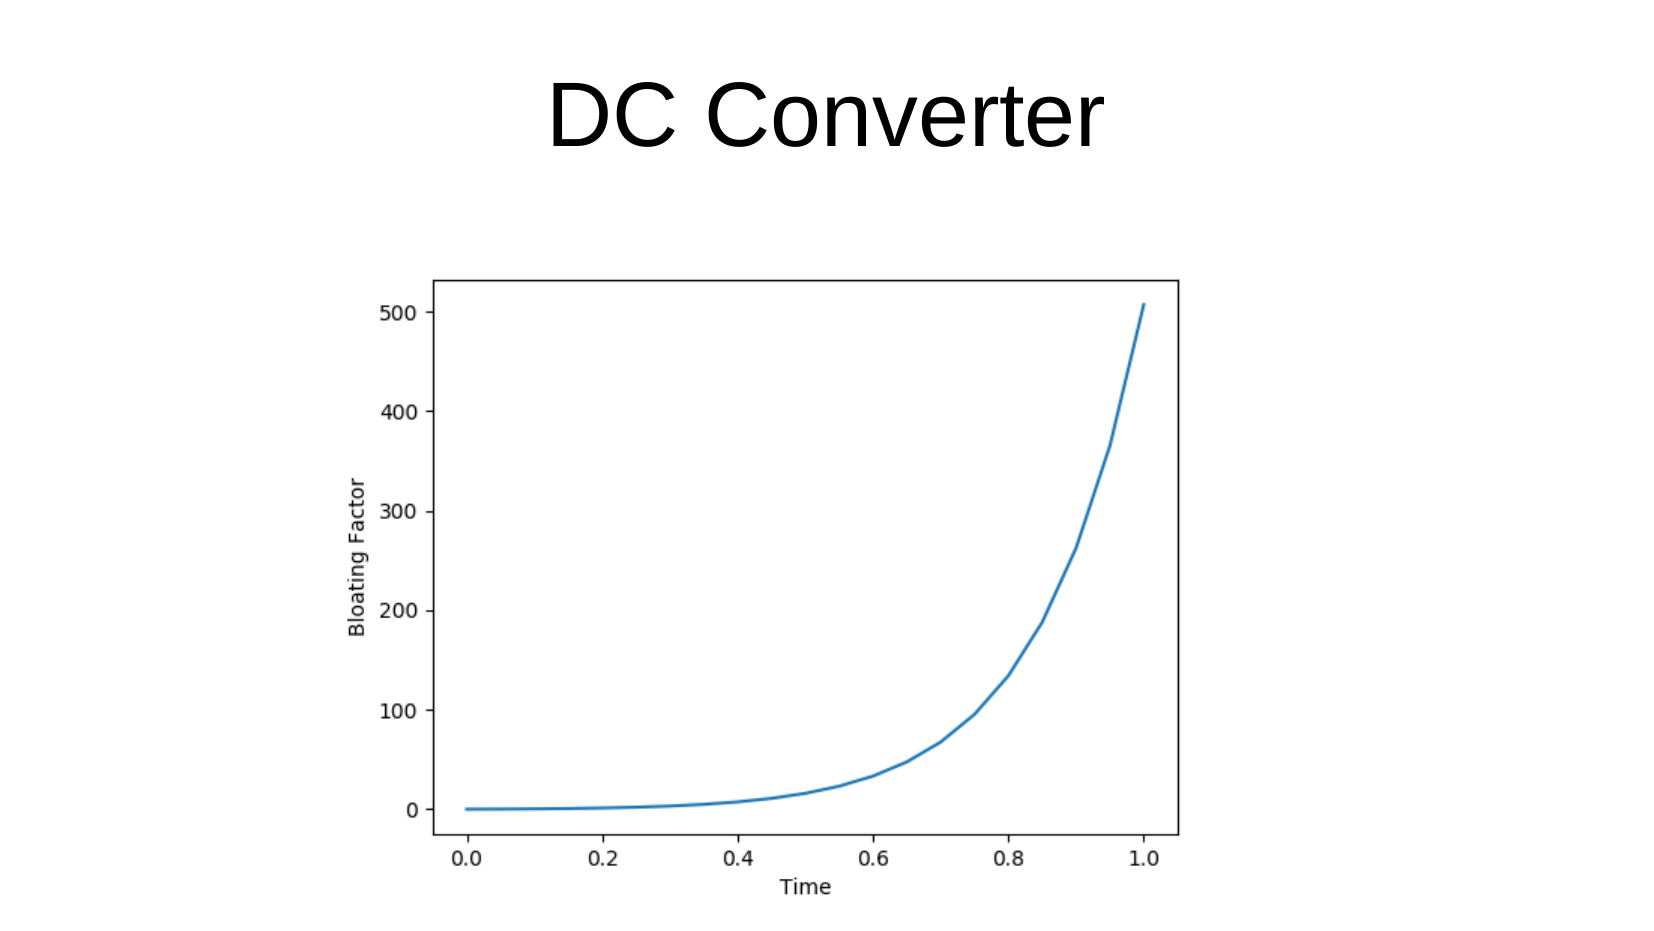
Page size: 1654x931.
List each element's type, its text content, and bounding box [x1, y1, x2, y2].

picture [313, 193, 1274, 914]
title DC Converter [82, 37, 1571, 193]
